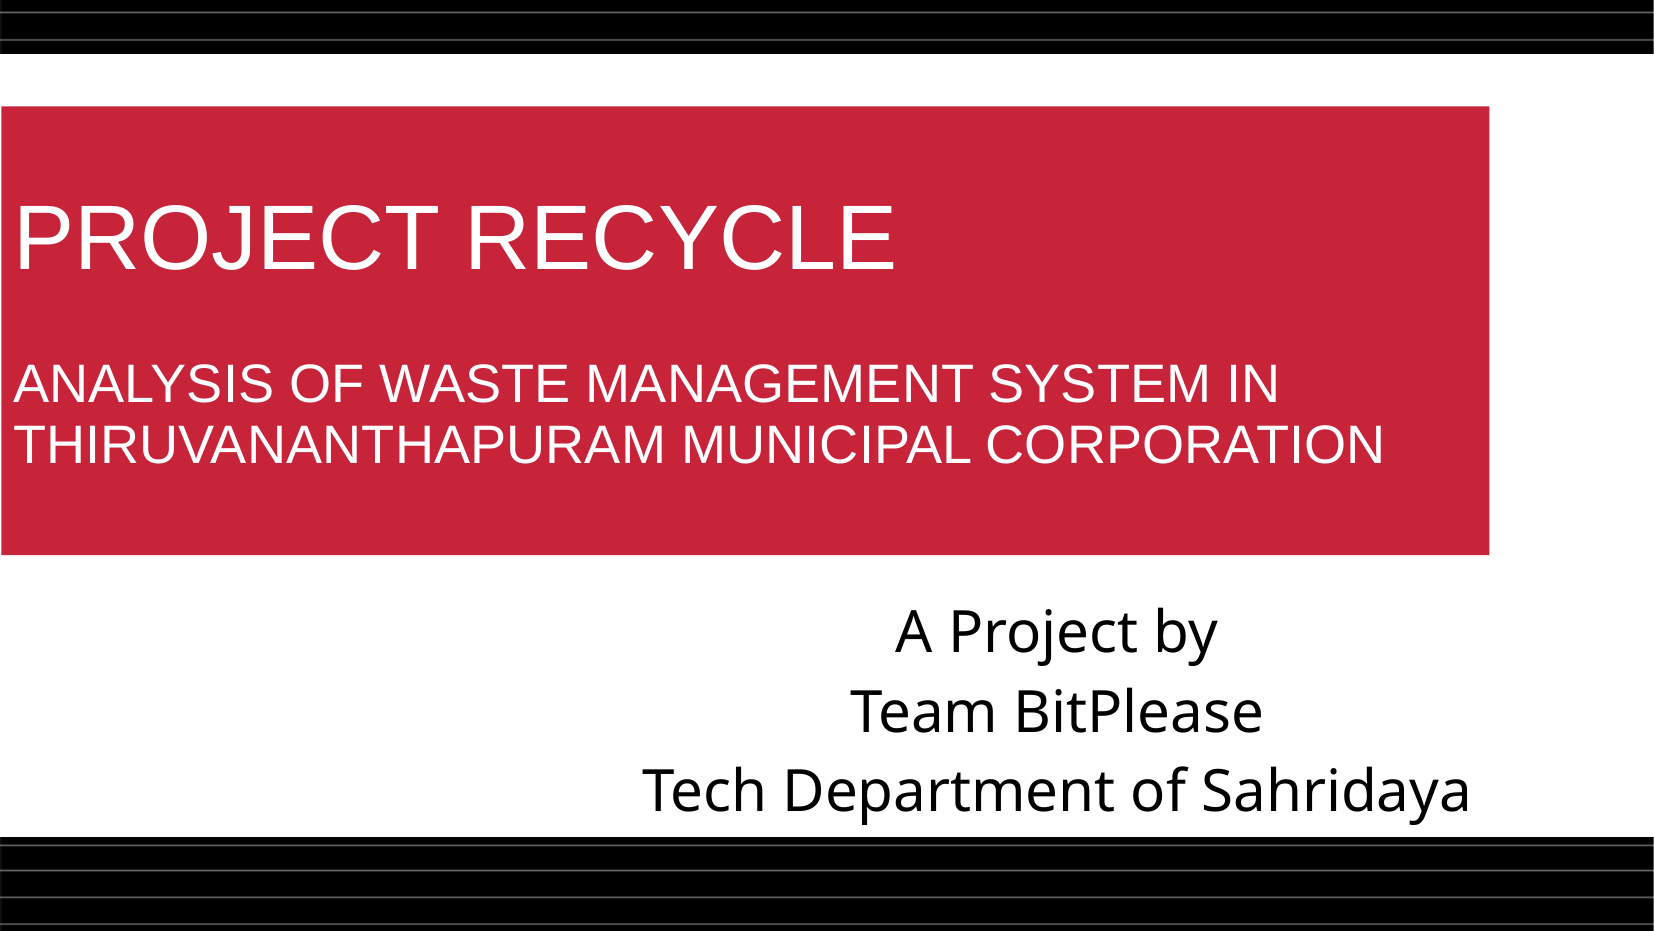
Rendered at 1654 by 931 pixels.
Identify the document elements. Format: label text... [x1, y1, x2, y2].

picture [0, 0, 1654, 54]
picture [0, 837, 1654, 931]
title PROJECT RECYCLE ANALYSIS OF WASTE MANAGEMENT SYSTEM IN THIRUVANANTHAPURAM MUNICIPAL CORPORATION [1, 106, 1490, 556]
subtitle A Project by Team BitPlease Tech Department of Sahridaya [625, 590, 1489, 804]
